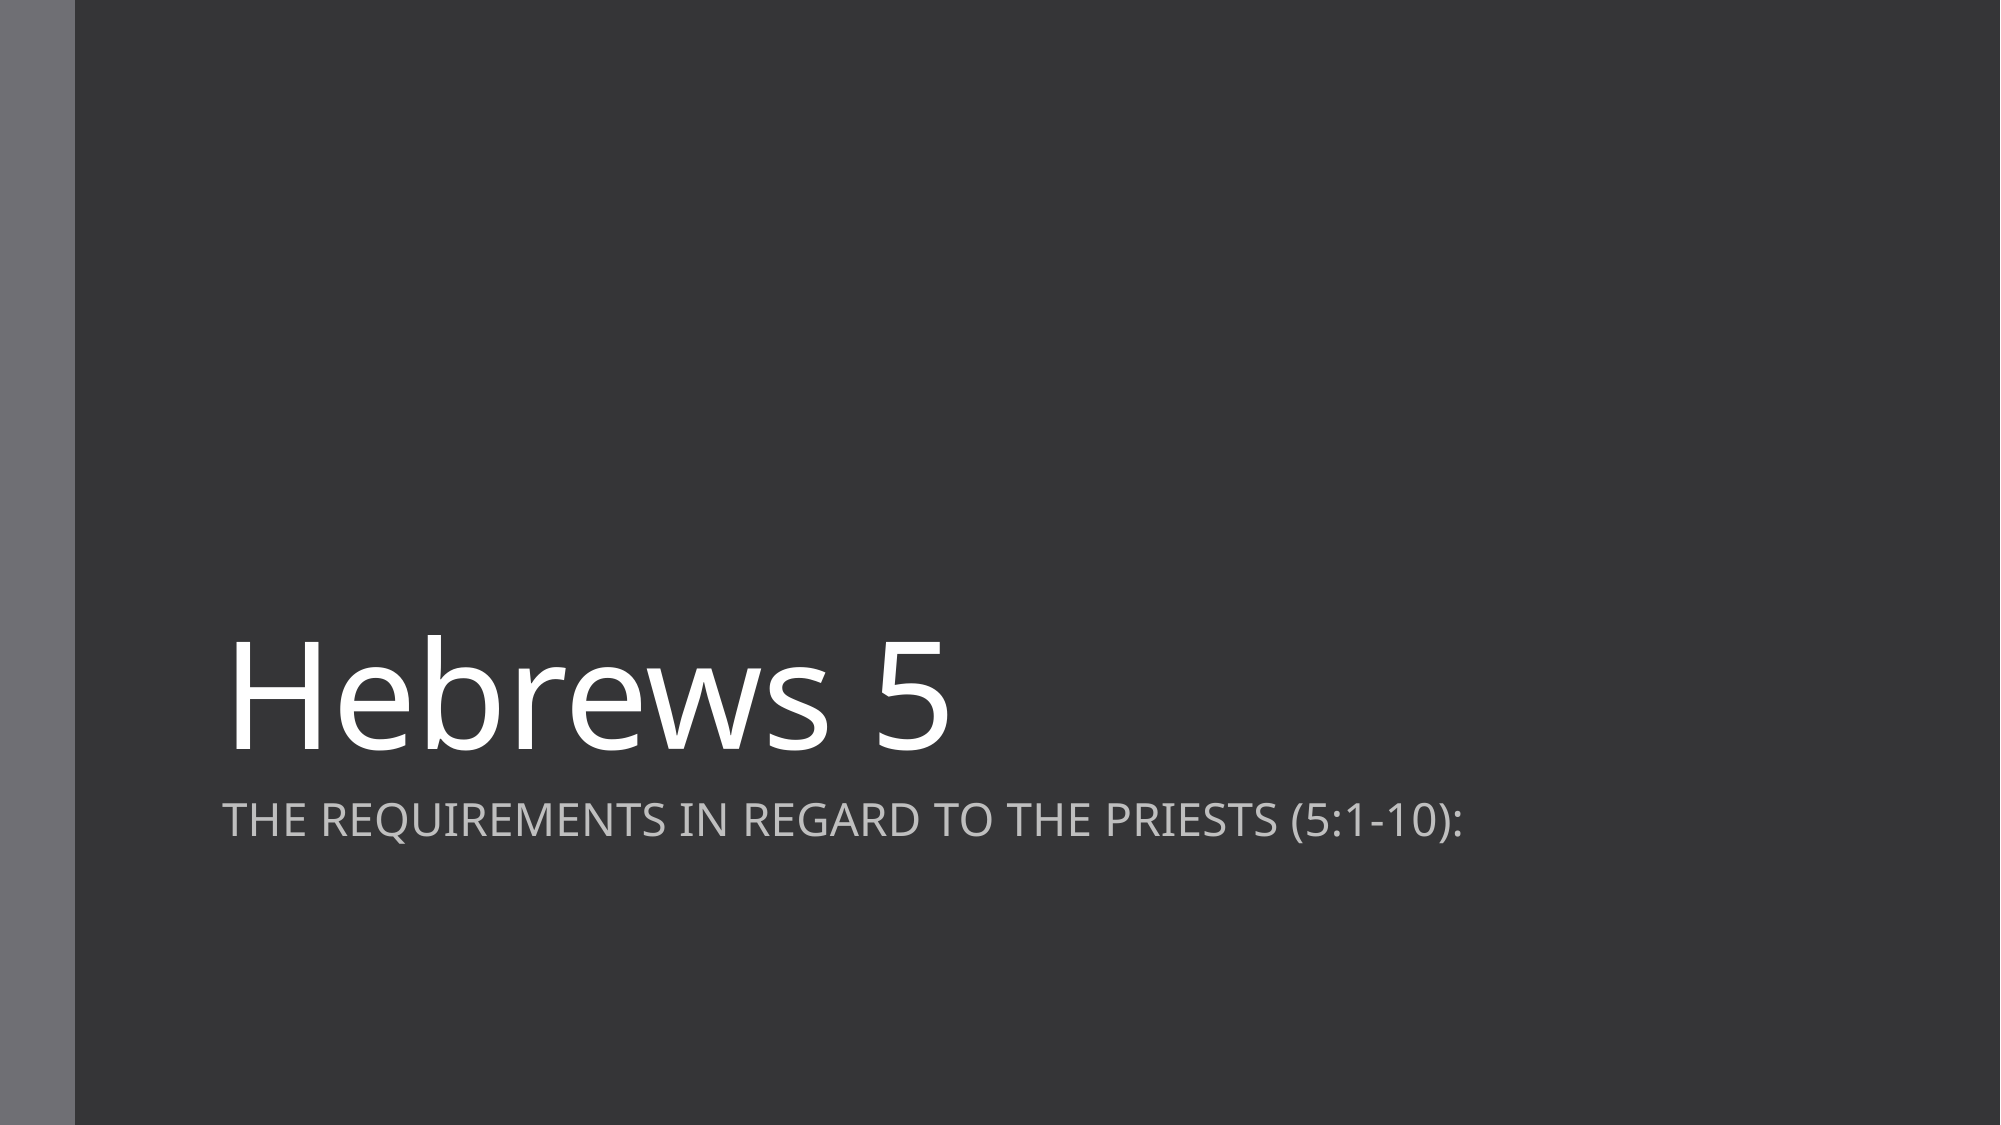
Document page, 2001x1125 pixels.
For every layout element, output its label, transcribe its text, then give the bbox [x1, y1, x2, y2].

title Hebrews 5 [206, 124, 1752, 787]
subtitle THE REQUIREMENTS IN REGARD TO THE PRIESTS (5:1-10): [206, 787, 1752, 1066]
